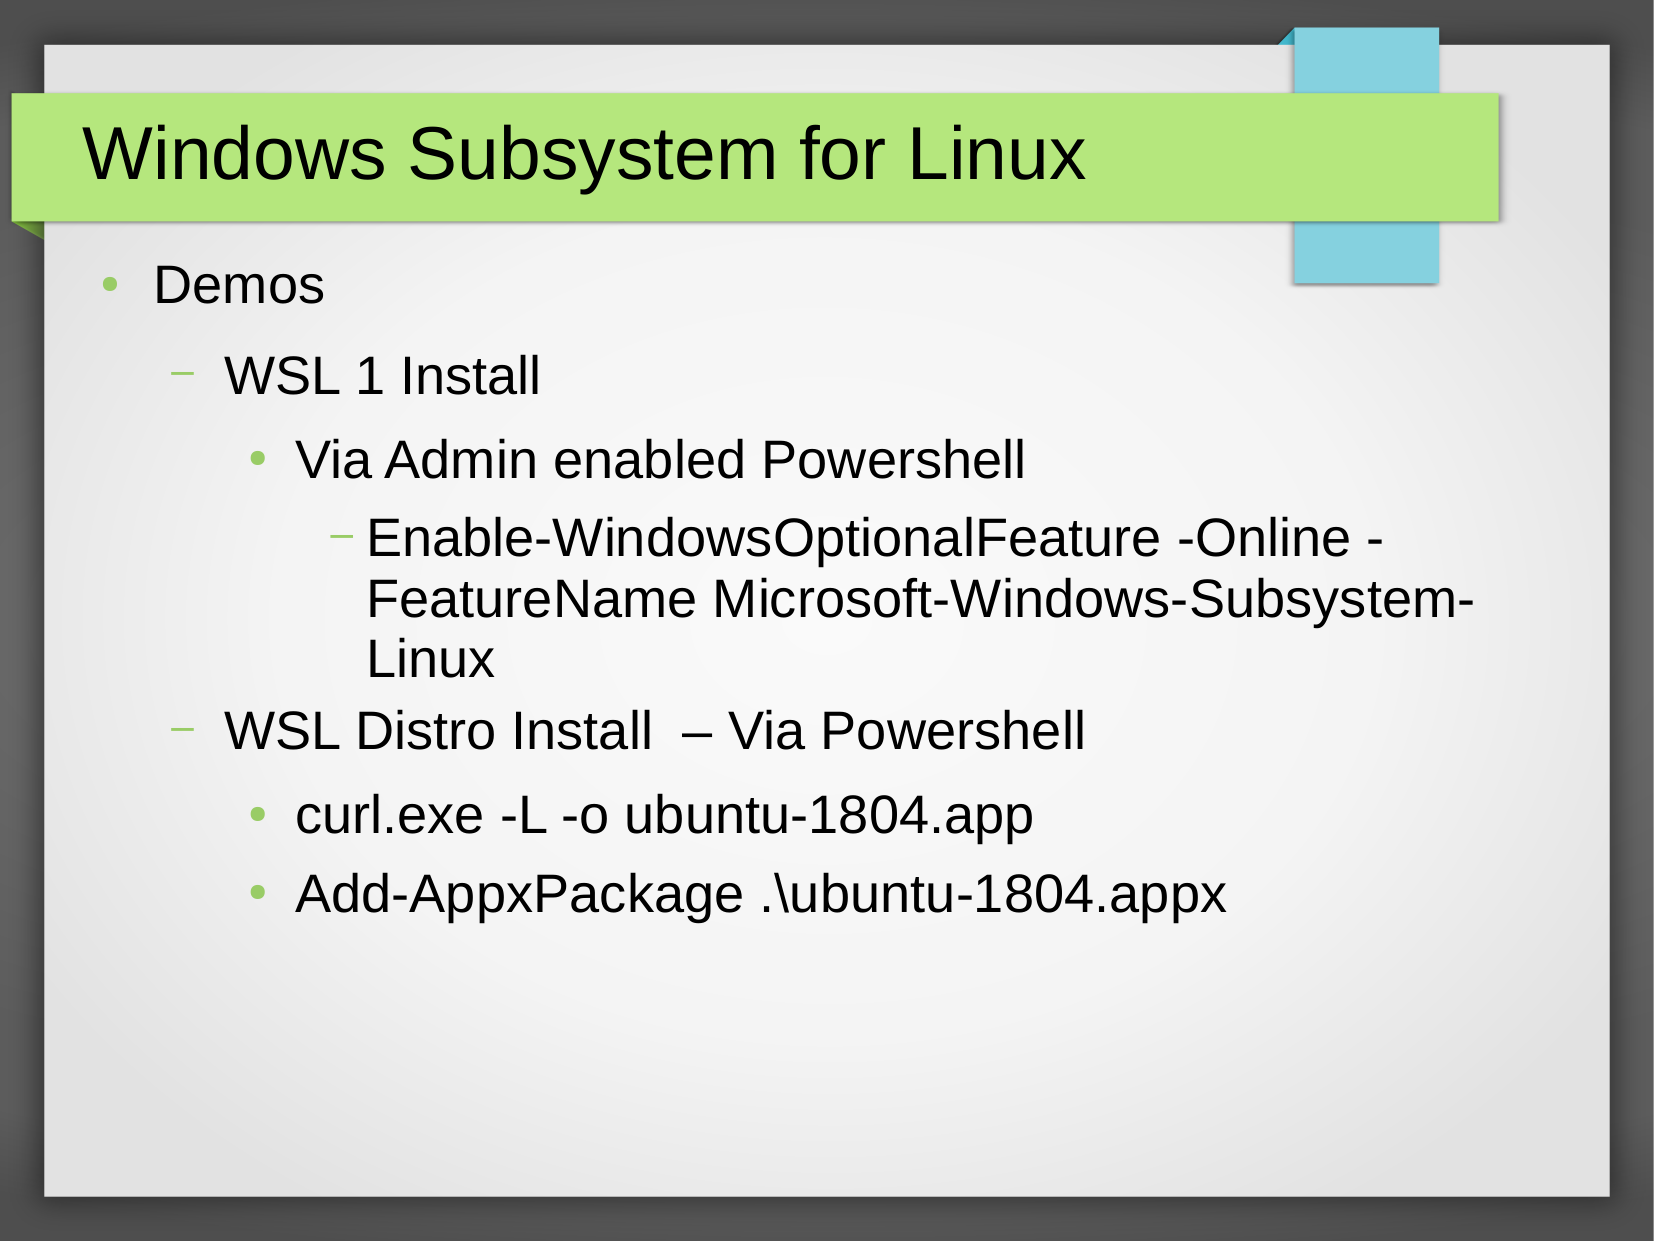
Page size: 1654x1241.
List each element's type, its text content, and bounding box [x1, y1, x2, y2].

title Windows Subsystem for Linux [82, 94, 1264, 213]
picture [0, 0, 1654, 1241]
list Demos WSL 1 Install Via Admin enabled Powershell Enable-WindowsOptionalFeature -Online -FeatureName Microsoft-Windows-Subsystem-Linux WSL Distro Install – Via Powershell curl.exe -L -o ubuntu-1804.app Add-AppxPackage .\ubuntu-1804.appx [82, 255, 1571, 1156]
